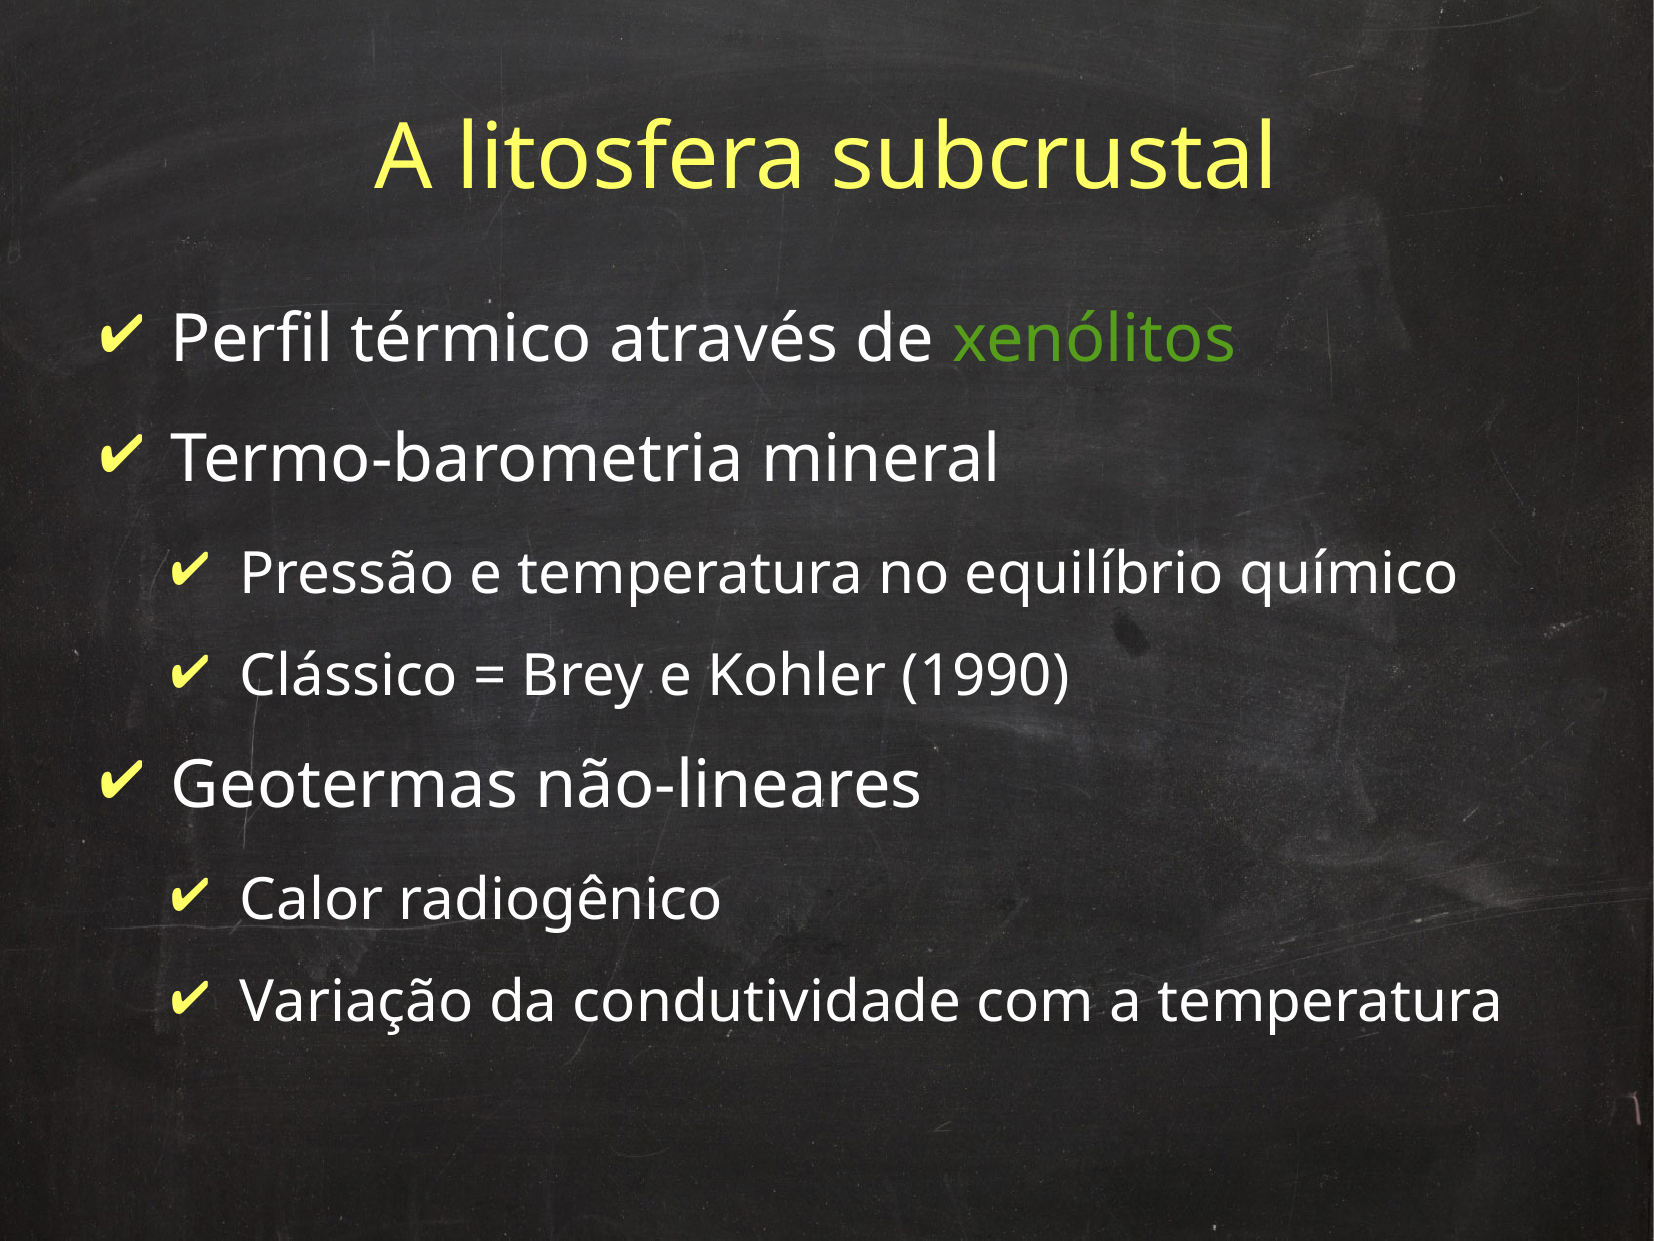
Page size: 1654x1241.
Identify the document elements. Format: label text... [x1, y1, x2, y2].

list Perfil térmico através de xenólitos Termo-barometria mineral Pressão e temperatura no equilíbrio químico Clássico = Brey e Kohler (1990) Geotermas não-lineares Calor radiogênico Variação da condutividade com a temperatura [82, 290, 1571, 1109]
picture [0, 0, 1654, 1241]
title A litosfera subcrustal [82, 56, 1571, 250]
